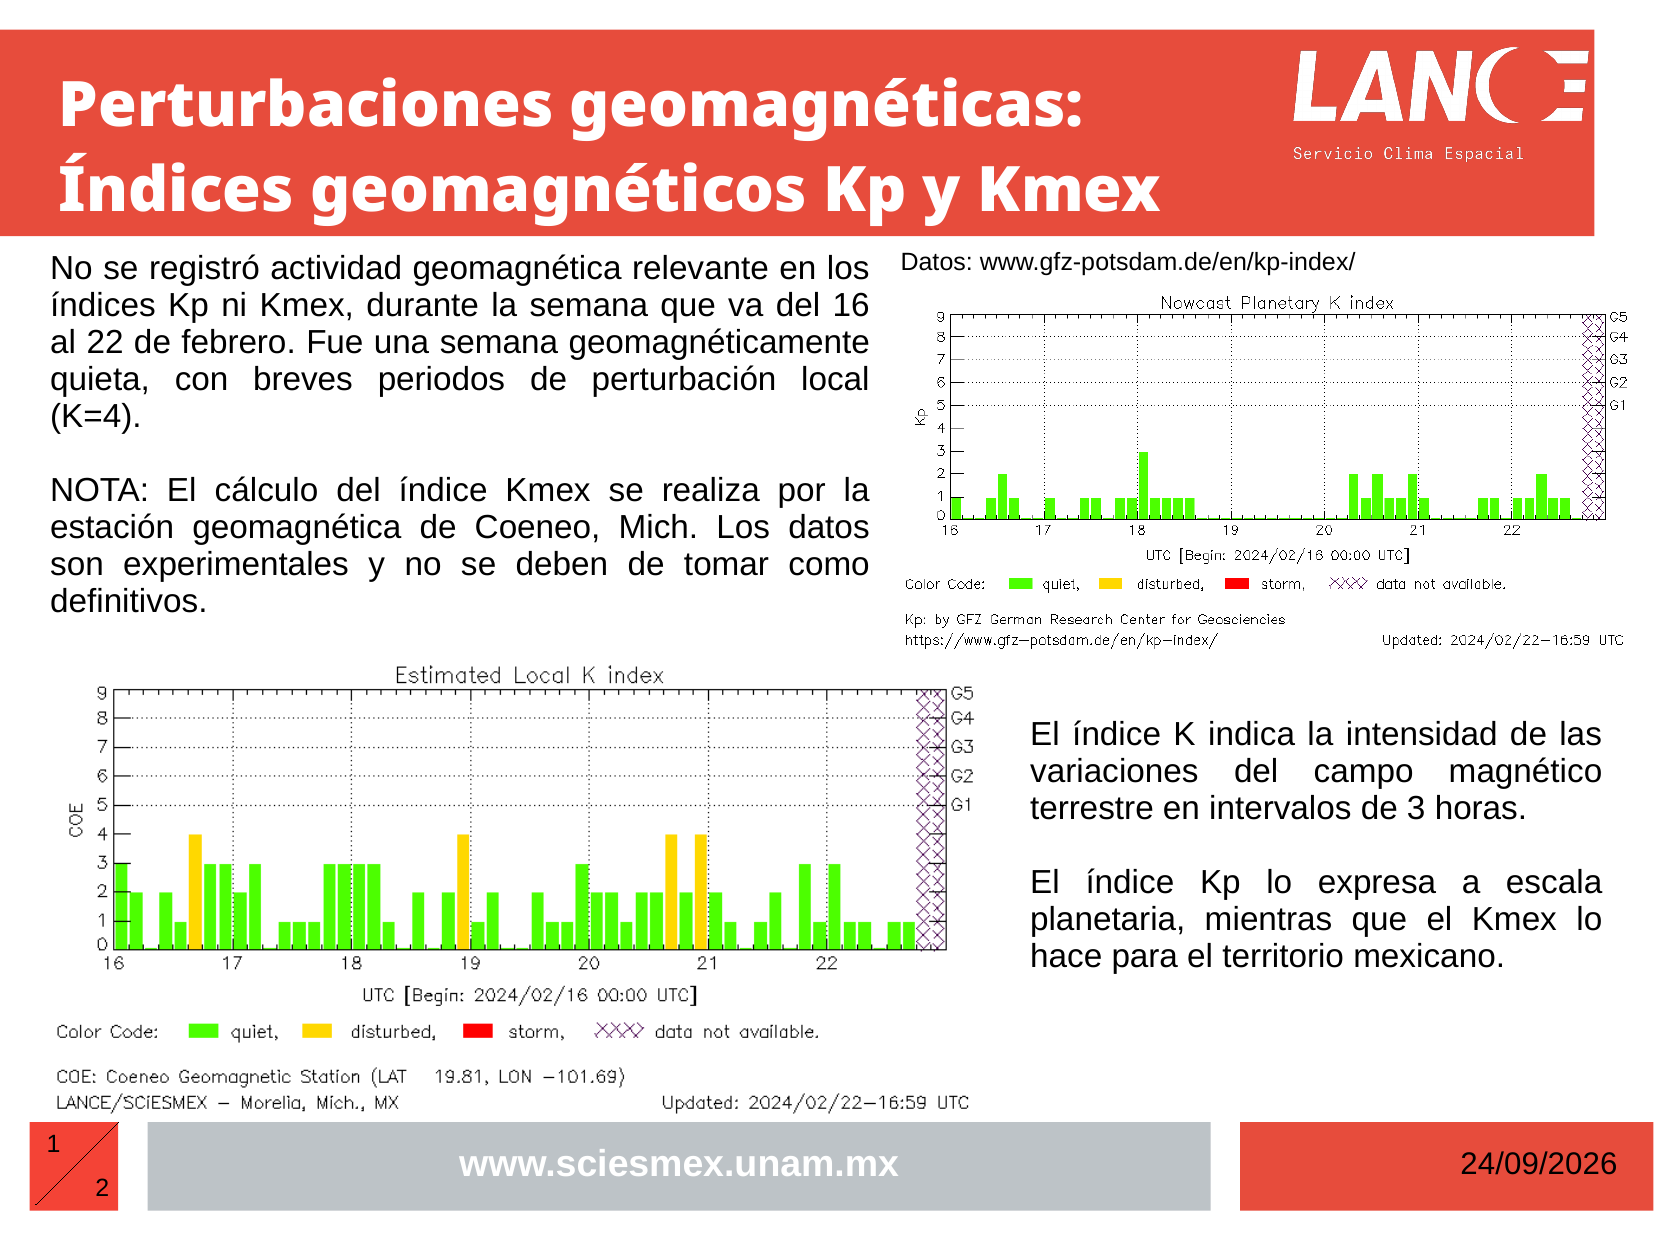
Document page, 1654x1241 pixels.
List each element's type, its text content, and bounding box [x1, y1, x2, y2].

picture [1293, 47, 1589, 162]
text_box 22/02/2024 [1424, 1122, 1654, 1205]
title Perturbaciones geomagnéticas: Índices geomagnéticos Kp y Kmex [59, 59, 1312, 207]
picture [47, 277, 1642, 1116]
text_box No se registró actividad geomagnética relevante en los índices Kp ni Kmex, durante la semana que va del 16 al 22 de febrero. Fue una semana geomagnéticamente quieta, con breves periodos de perturbación local (K=4). NOTA: El cálculo del índice Kmex se realiza por la estación geomagnética de Coeneo, Mich. Los datos son experimentales y no se deben de tomar como definitivos. [35, 242, 886, 739]
text_box El índice K indica la intensidad de las variaciones del campo magnético terrestre en intervalos de 3 horas. El índice Kp lo expresa a escala planetaria, mientras que el Kmex lo hace para el territorio mexicano. [1015, 707, 1619, 1052]
text_box Datos: www.gfz-potsdam.de/en/kp-index/ [885, 240, 1654, 284]
text_box 2 [35, 1151, 125, 1209]
text_box <número> [31, 1122, 176, 1170]
text_box www.sciesmex.unam.mx [153, 1122, 1205, 1205]
